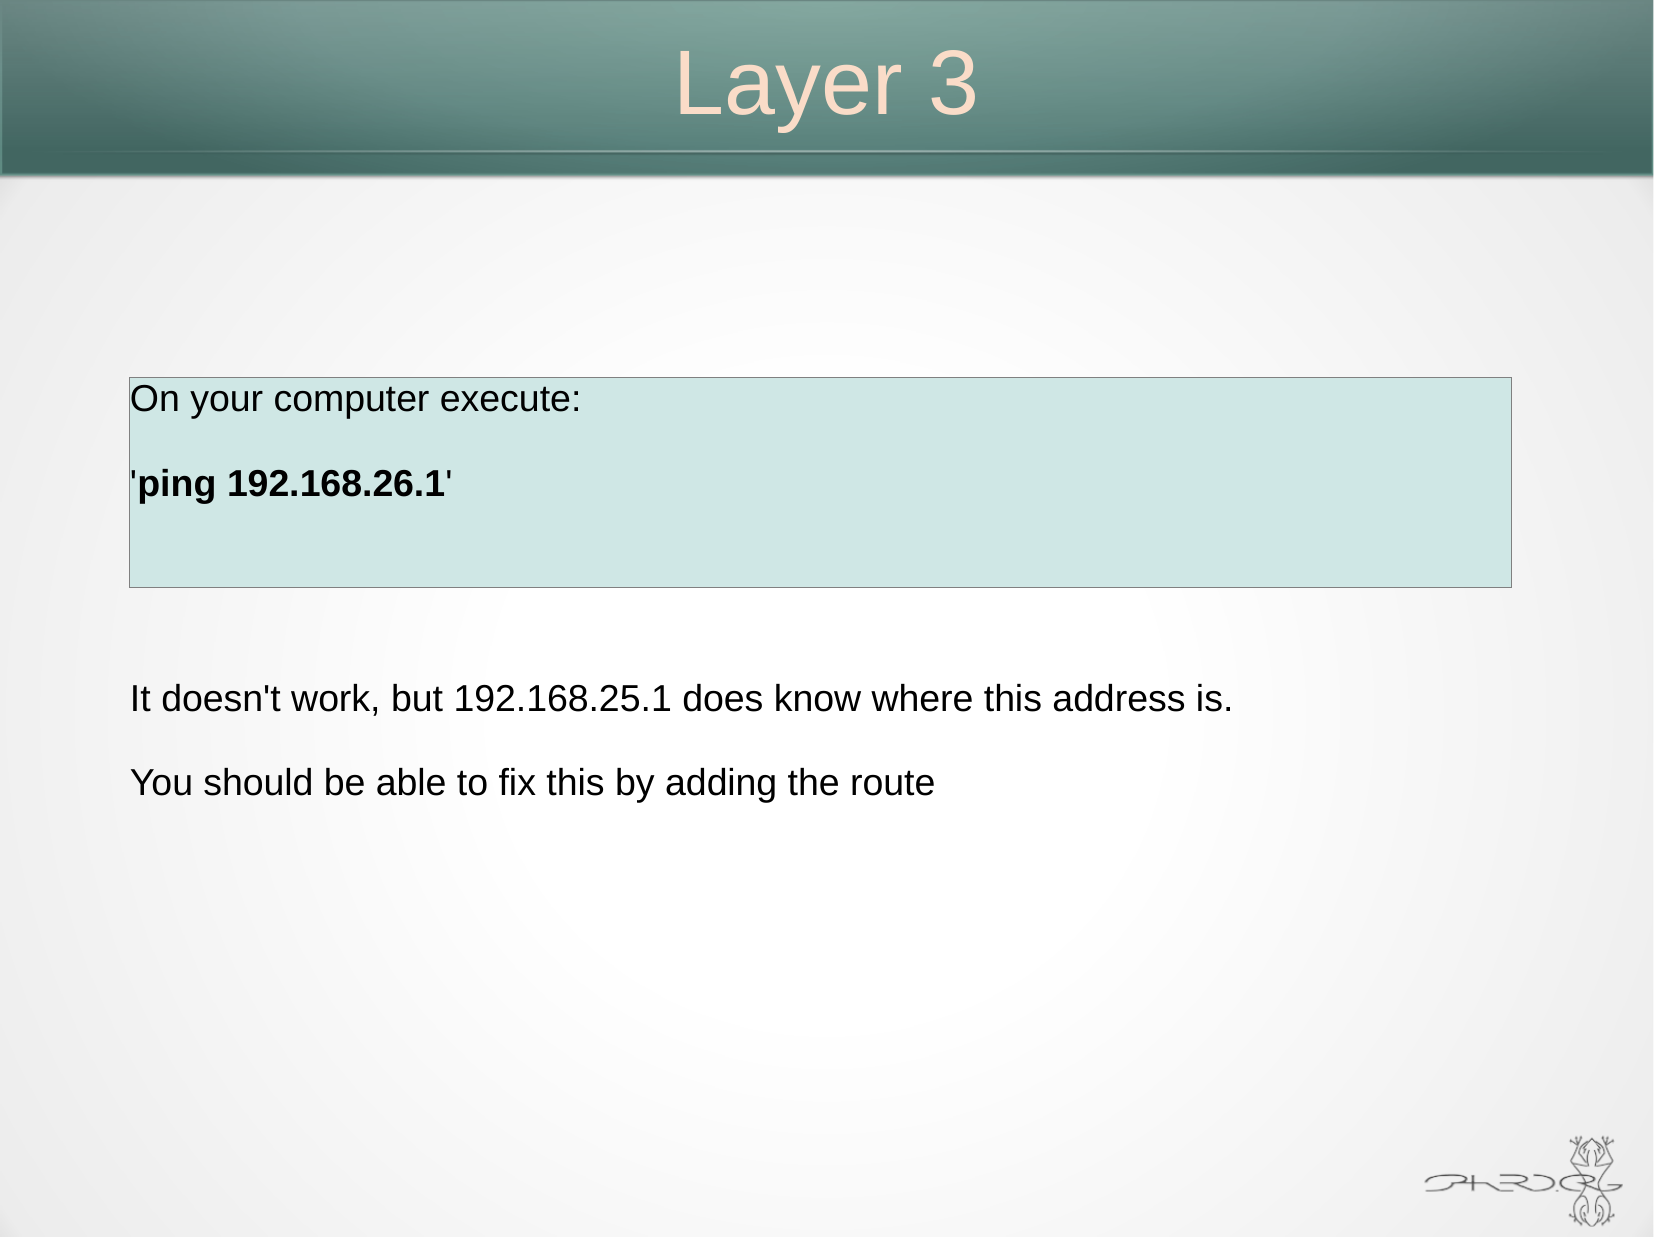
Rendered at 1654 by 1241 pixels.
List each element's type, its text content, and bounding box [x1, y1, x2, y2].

text_box On your computer execute: 'ping 192.168.26.1' [129, 377, 1512, 588]
text_box It doesn't work, but 192.168.25.1 does know where this address is. You should be able to fix this by adding the route [129, 677, 1512, 888]
title [82, 11, 1571, 154]
picture [0, 0, 1654, 1237]
